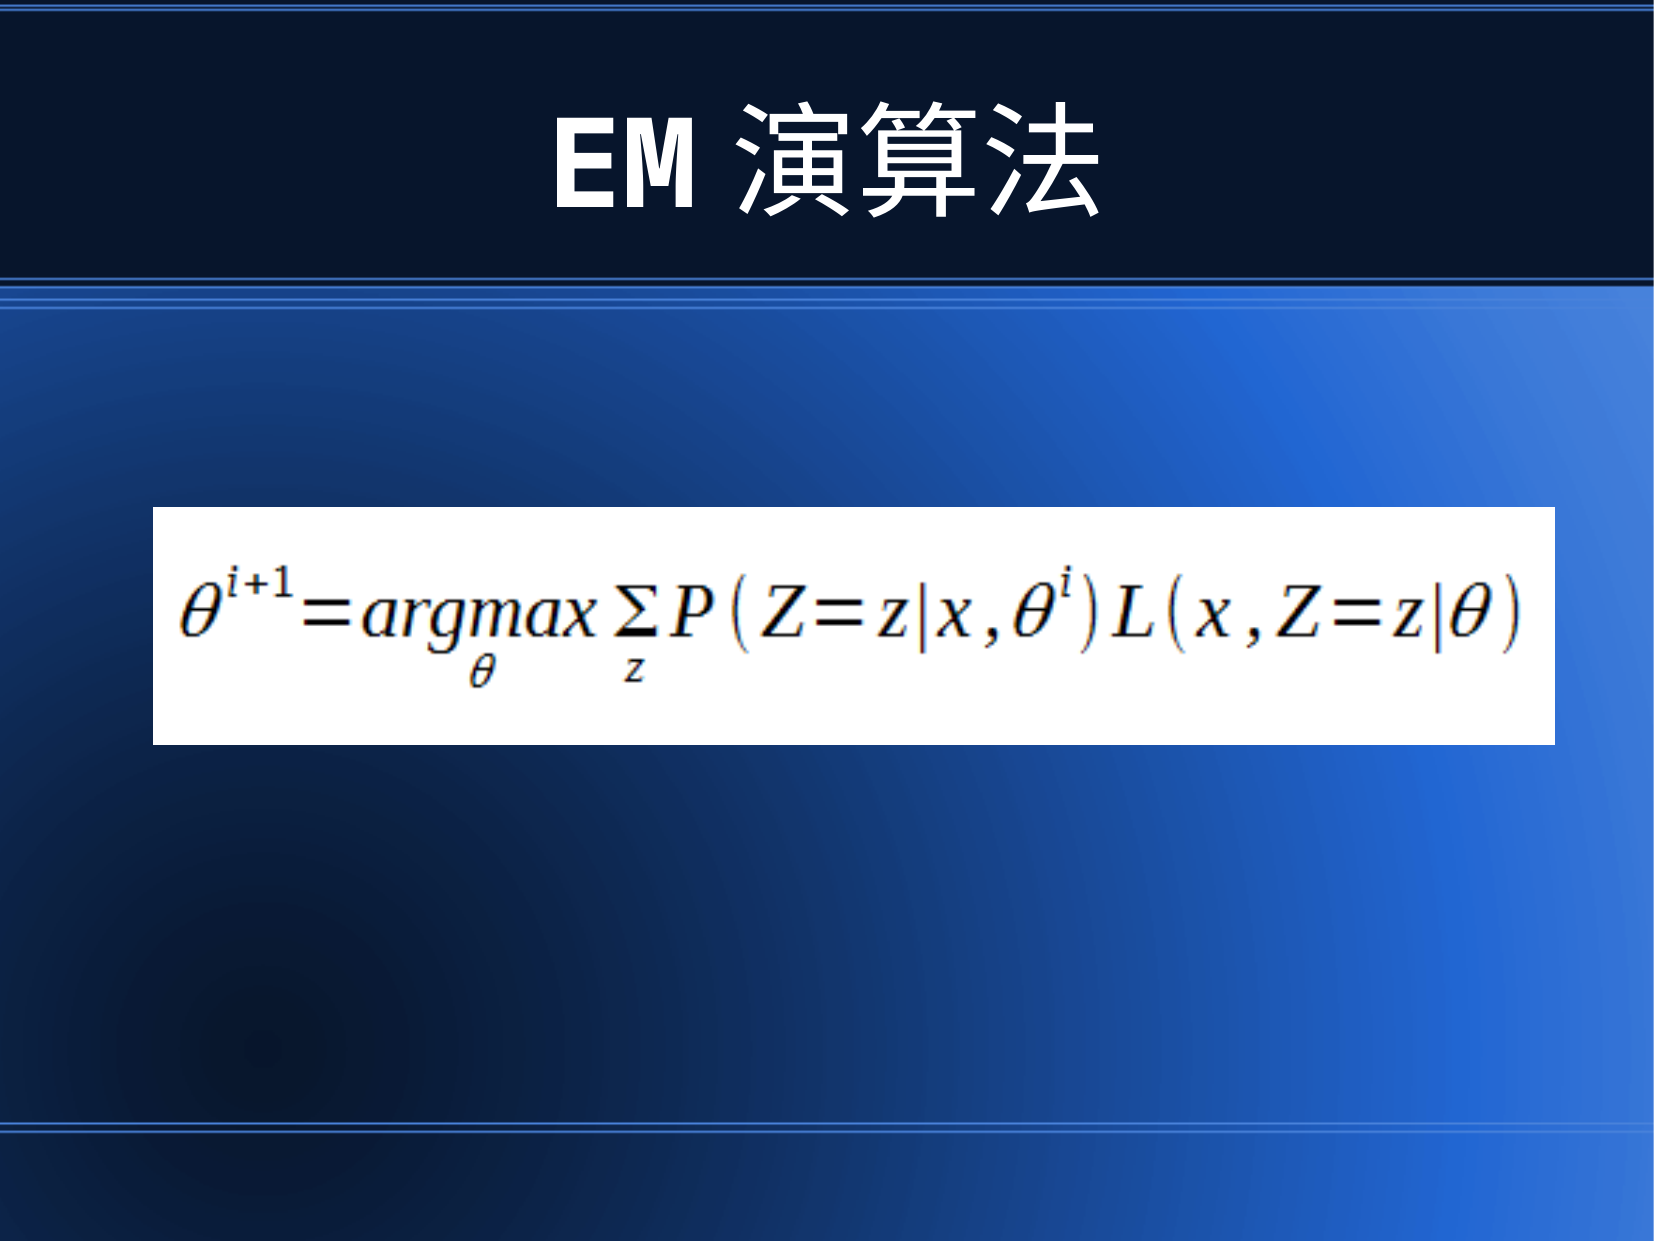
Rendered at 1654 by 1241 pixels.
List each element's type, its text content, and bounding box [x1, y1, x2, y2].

picture [0, 0, 1654, 1241]
title EM演算法 [82, 49, 1571, 257]
